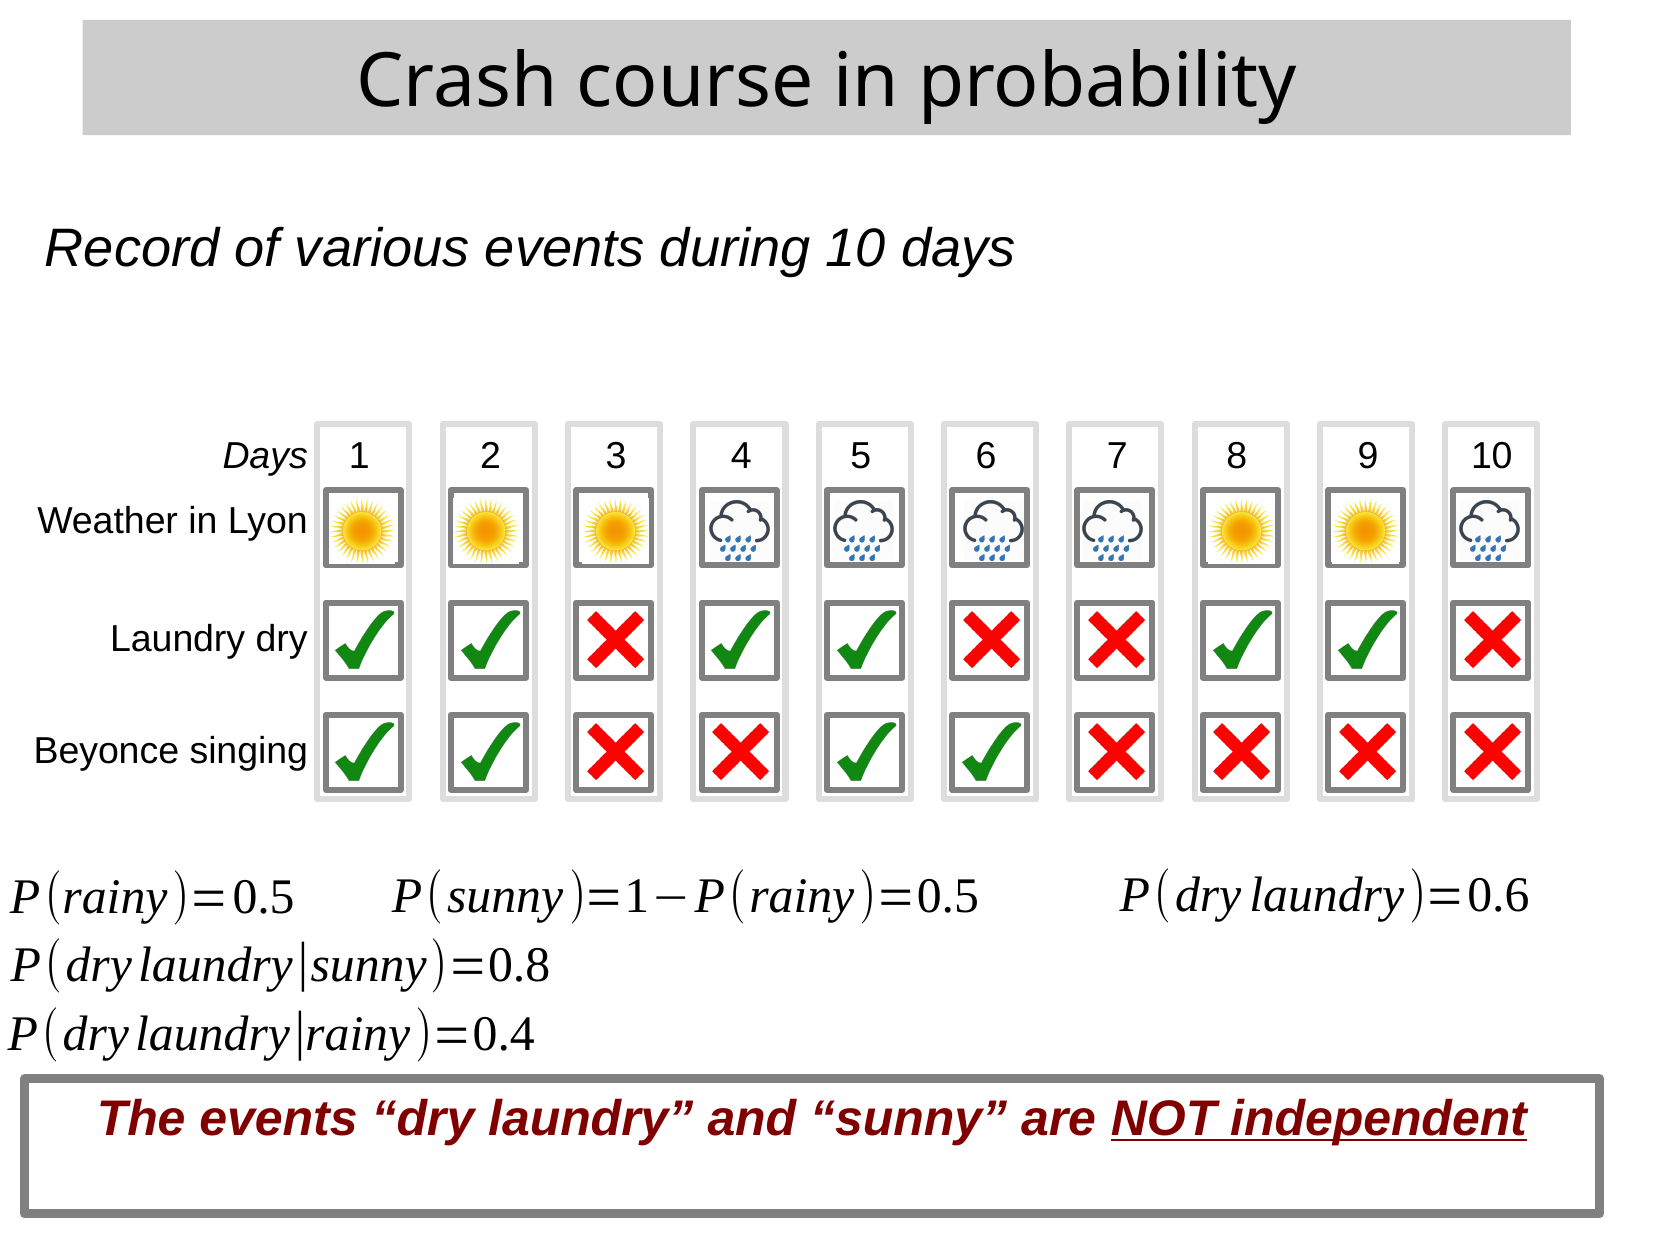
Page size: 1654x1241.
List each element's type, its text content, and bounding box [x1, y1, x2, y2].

picture [585, 721, 646, 782]
text_box 10 [1456, 427, 1534, 527]
picture [1212, 609, 1273, 670]
text_box Days [7, 426, 314, 487]
picture [710, 609, 771, 670]
text_box 7 [1092, 427, 1153, 485]
text_box 10 [1456, 493, 1525, 527]
picture [329, 498, 395, 565]
text_box 6 [960, 427, 1021, 485]
chart [1111, 865, 1537, 926]
picture [709, 500, 770, 561]
text_box 9 [1342, 427, 1403, 485]
picture [1459, 500, 1520, 561]
picture [334, 721, 395, 782]
chart [0, 1005, 544, 1066]
text_box Laundry dry [7, 609, 314, 670]
picture [1462, 609, 1523, 670]
picture [1086, 721, 1147, 782]
picture [453, 498, 519, 565]
chart [381, 867, 987, 927]
picture [1208, 498, 1275, 565]
text_box 8 [1211, 427, 1272, 485]
text_box The events “dry laundry” and “sunny” are NOT independent [24, 1078, 1600, 1214]
picture [836, 721, 897, 782]
text_box 1 [334, 427, 395, 485]
picture [582, 498, 649, 565]
text_box Record of various events during 10 days [30, 210, 1216, 286]
picture [1332, 498, 1399, 565]
picture [1086, 609, 1147, 670]
picture [460, 609, 521, 670]
picture [963, 500, 1024, 561]
picture [460, 721, 521, 782]
picture [1337, 609, 1398, 670]
picture [836, 609, 897, 670]
picture [710, 721, 771, 782]
chart [0, 868, 301, 928]
text_box Weather in Lyon [7, 491, 314, 552]
text_box 3 [590, 427, 651, 485]
text_box Beyonce singing [7, 722, 314, 783]
title Crash course in probability [82, 19, 1571, 136]
picture [334, 609, 395, 670]
picture [1462, 721, 1523, 782]
picture [1211, 721, 1272, 782]
picture [1337, 721, 1398, 782]
picture [961, 609, 1022, 670]
picture [833, 500, 894, 561]
picture [585, 609, 646, 670]
picture [961, 721, 1022, 782]
text_box 4 [716, 427, 777, 485]
text_box 5 [835, 427, 896, 485]
picture [1082, 500, 1143, 561]
chart [0, 936, 559, 997]
text_box 2 [465, 427, 526, 485]
